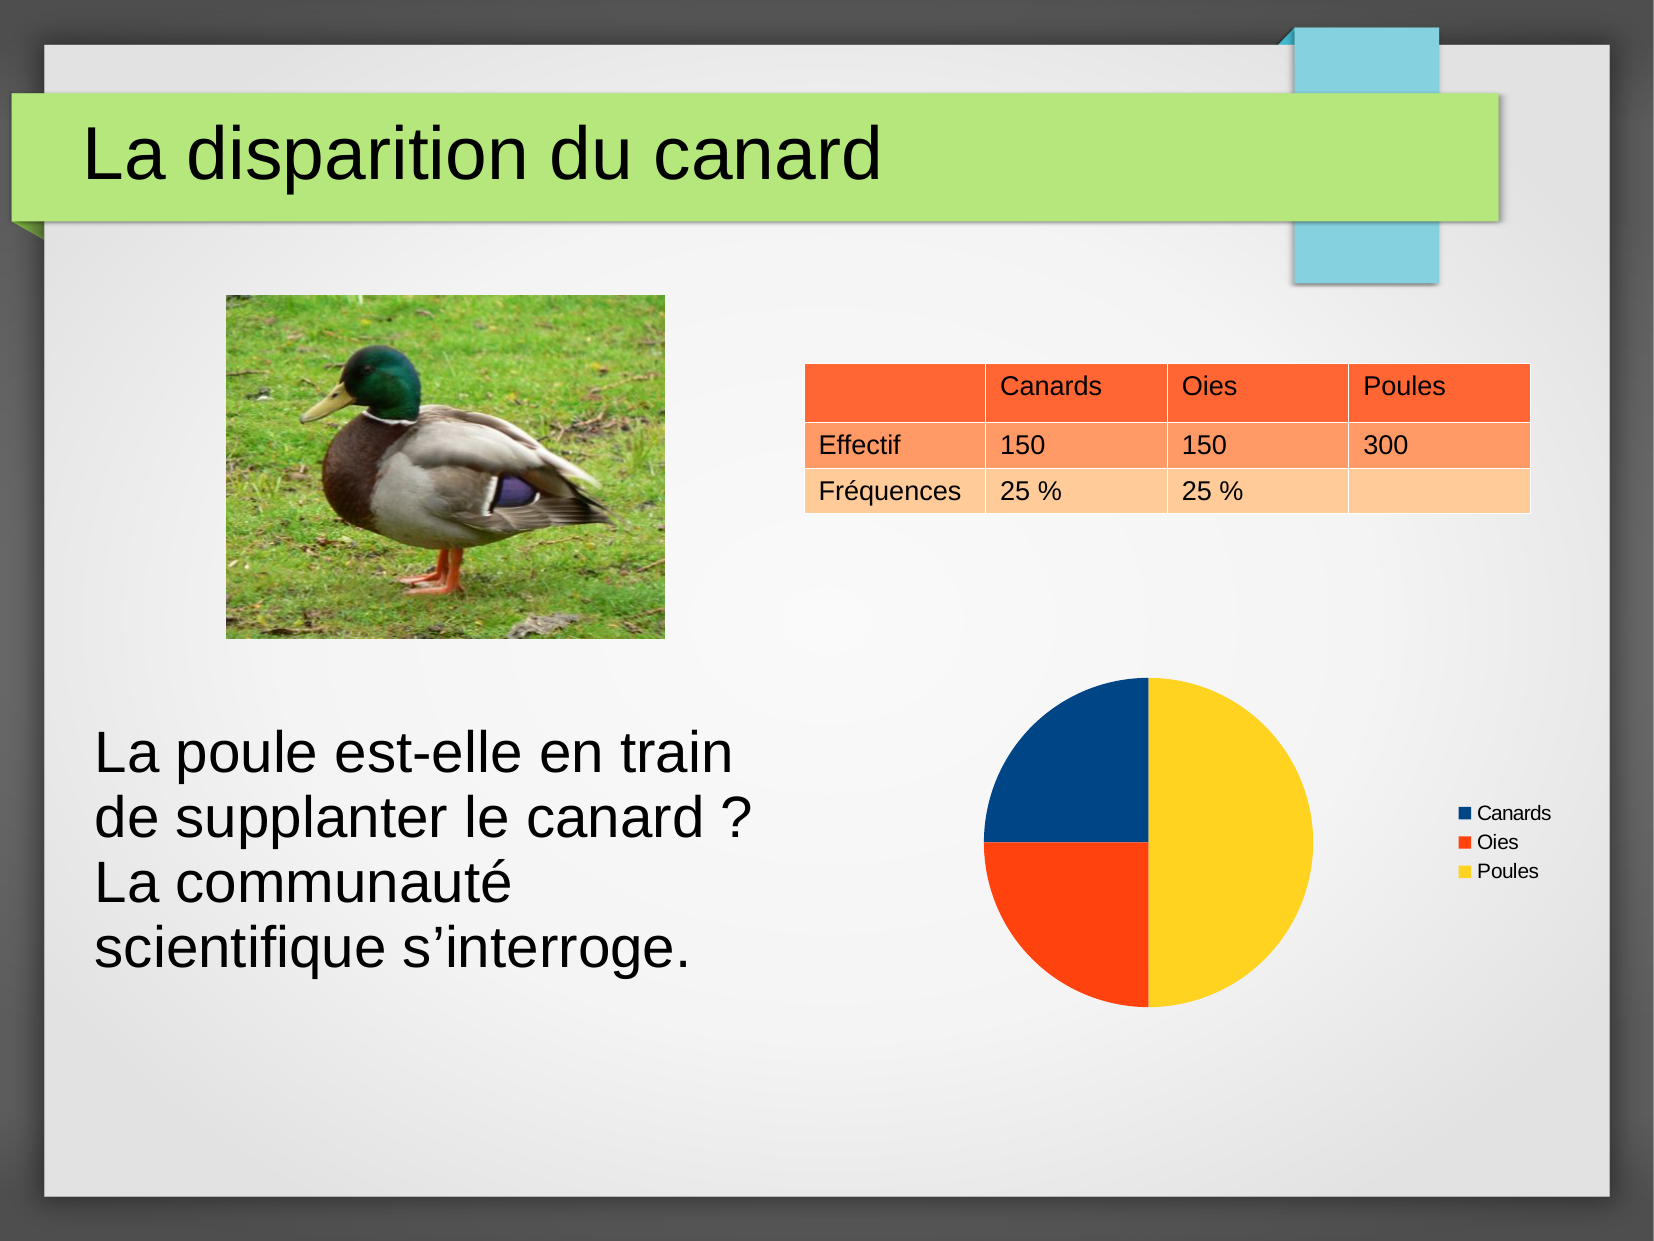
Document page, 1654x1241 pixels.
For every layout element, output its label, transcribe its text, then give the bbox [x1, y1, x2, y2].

table_header Oies [1168, 364, 1348, 422]
table_cell Effectif [805, 423, 985, 468]
table_header [805, 364, 985, 422]
table_cell Fréquences [805, 469, 985, 513]
table_cell [1349, 469, 1530, 513]
title La disparition du canard [82, 94, 1264, 213]
table_header Poules [1349, 364, 1530, 422]
table_cell 150 [986, 423, 1167, 468]
chart [845, 670, 1572, 1015]
table_cell 150 [1168, 423, 1348, 468]
table_cell 300 [1349, 423, 1530, 468]
picture [0, 0, 1654, 1241]
list La poule est-elle en train de supplanter le canard ? La communauté scientifique s’interroge. [94, 719, 787, 1063]
table_cell 25 % [986, 469, 1167, 513]
table_cell 25 % [1168, 469, 1348, 513]
table_header Canards [986, 364, 1167, 422]
